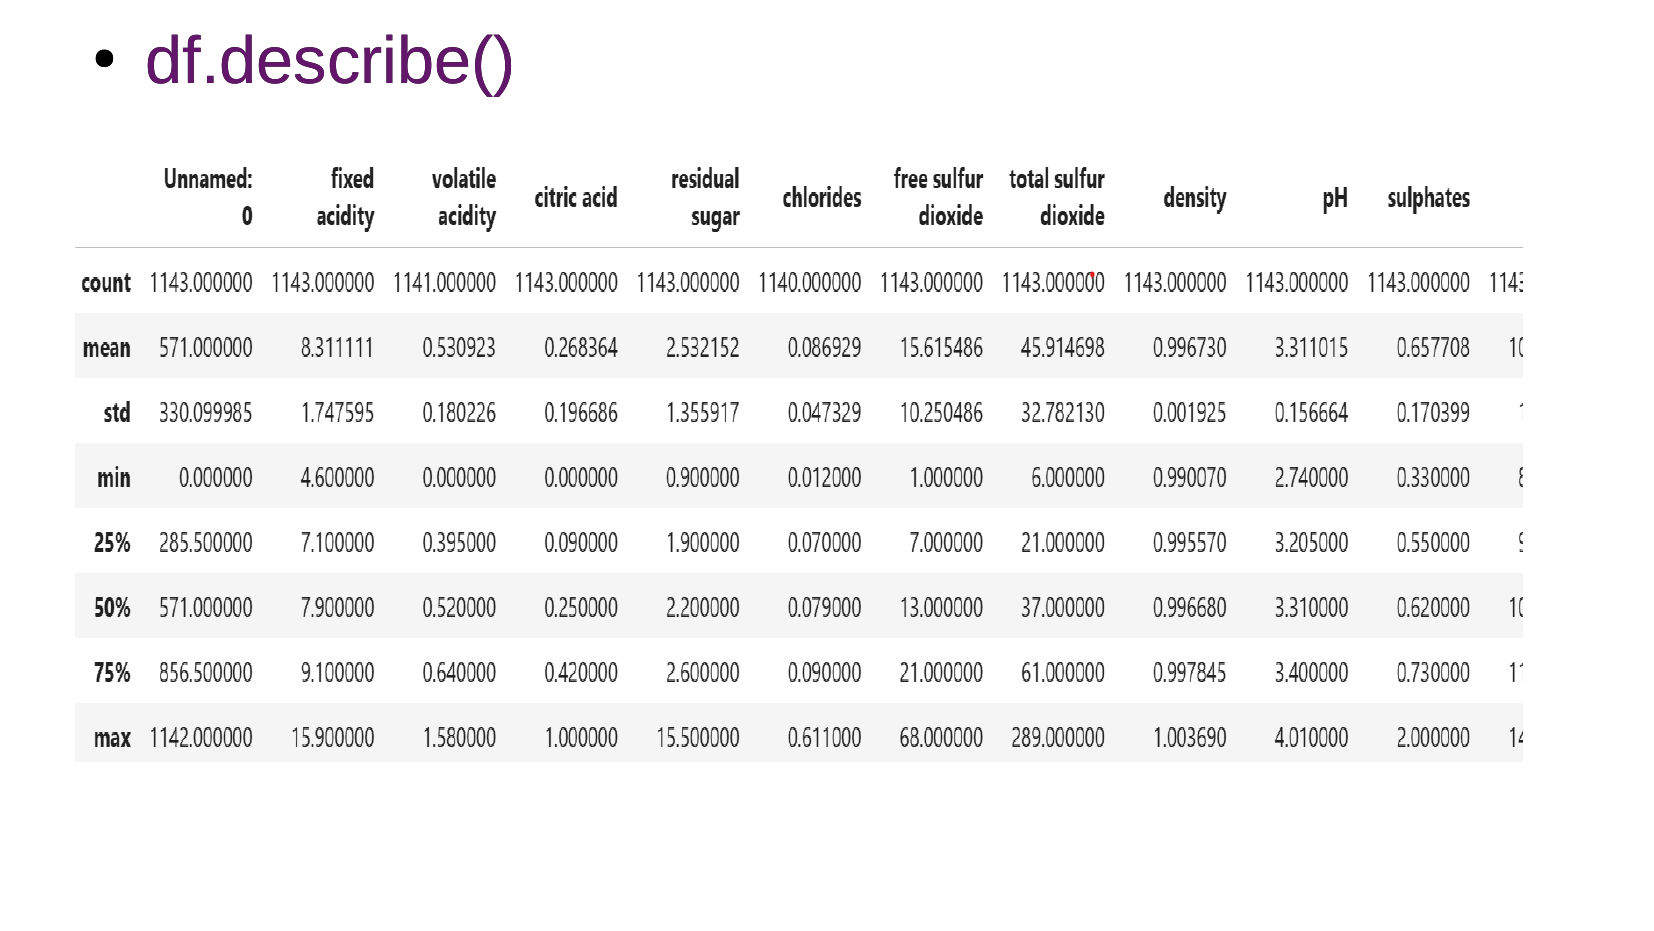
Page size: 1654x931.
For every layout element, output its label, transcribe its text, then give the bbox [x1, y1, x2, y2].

list df.describe() [75, 23, 1564, 901]
picture [75, 149, 1527, 762]
